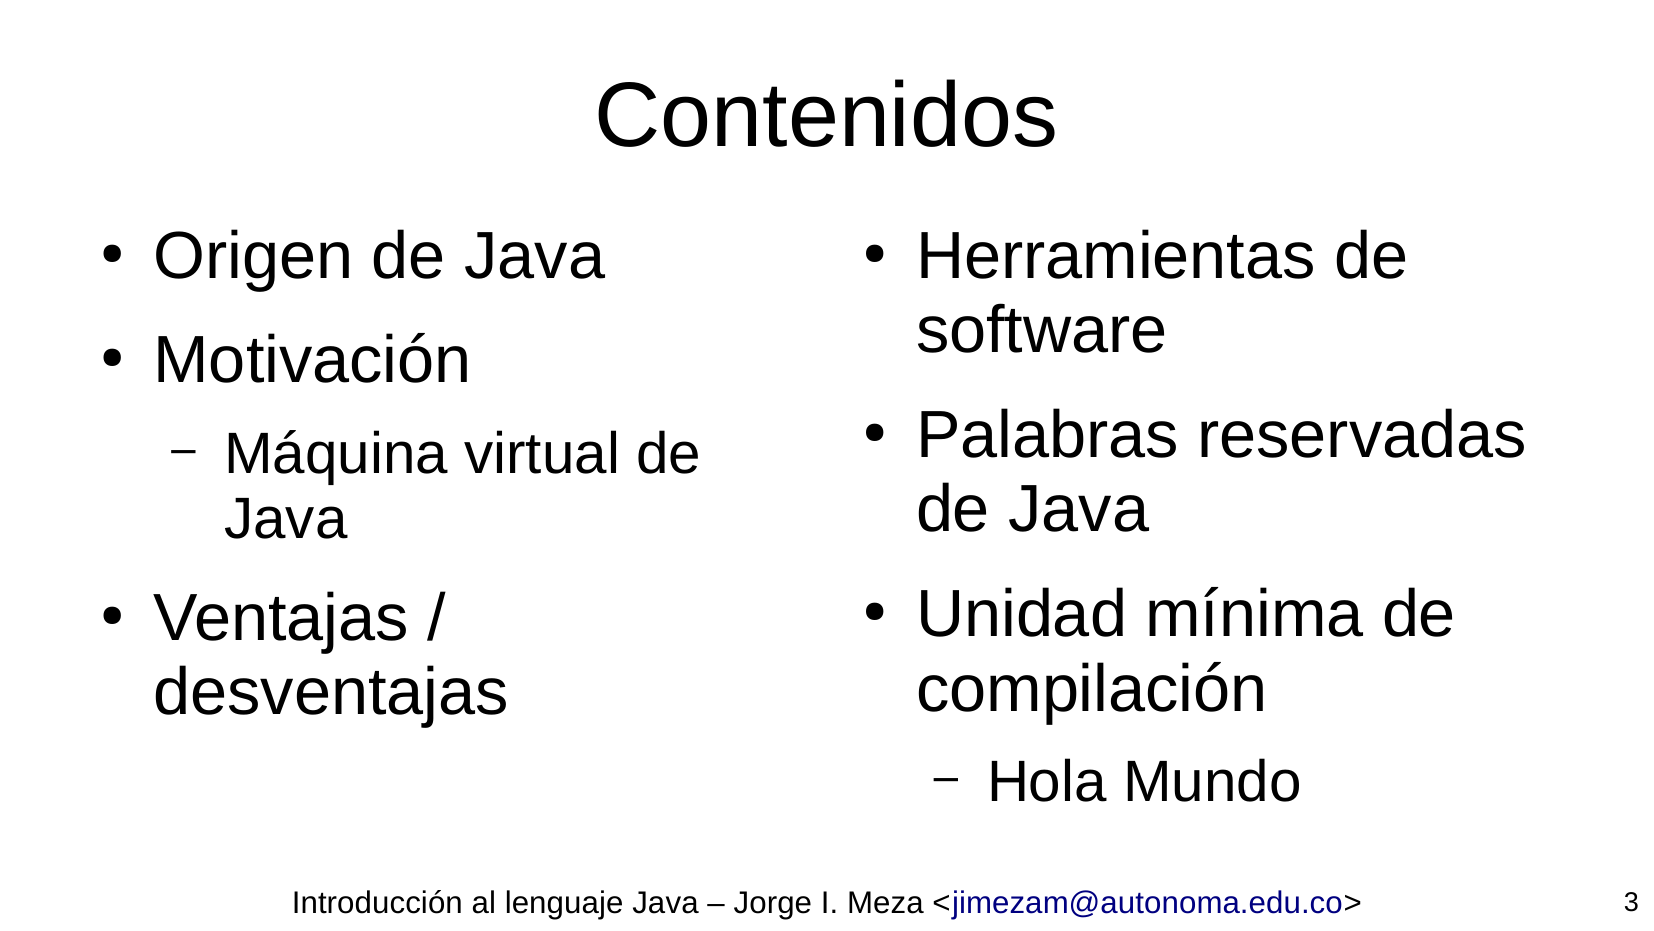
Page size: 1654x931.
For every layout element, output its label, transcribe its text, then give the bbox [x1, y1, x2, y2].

title Contenidos [82, 37, 1571, 193]
list Origen de Java Motivación Máquina virtual de Java Ventajas / desventajas [82, 217, 809, 879]
list Herramientas de software Palabras reservadas de Java Unidad mínima de compilación Hola Mundo [845, 217, 1572, 879]
